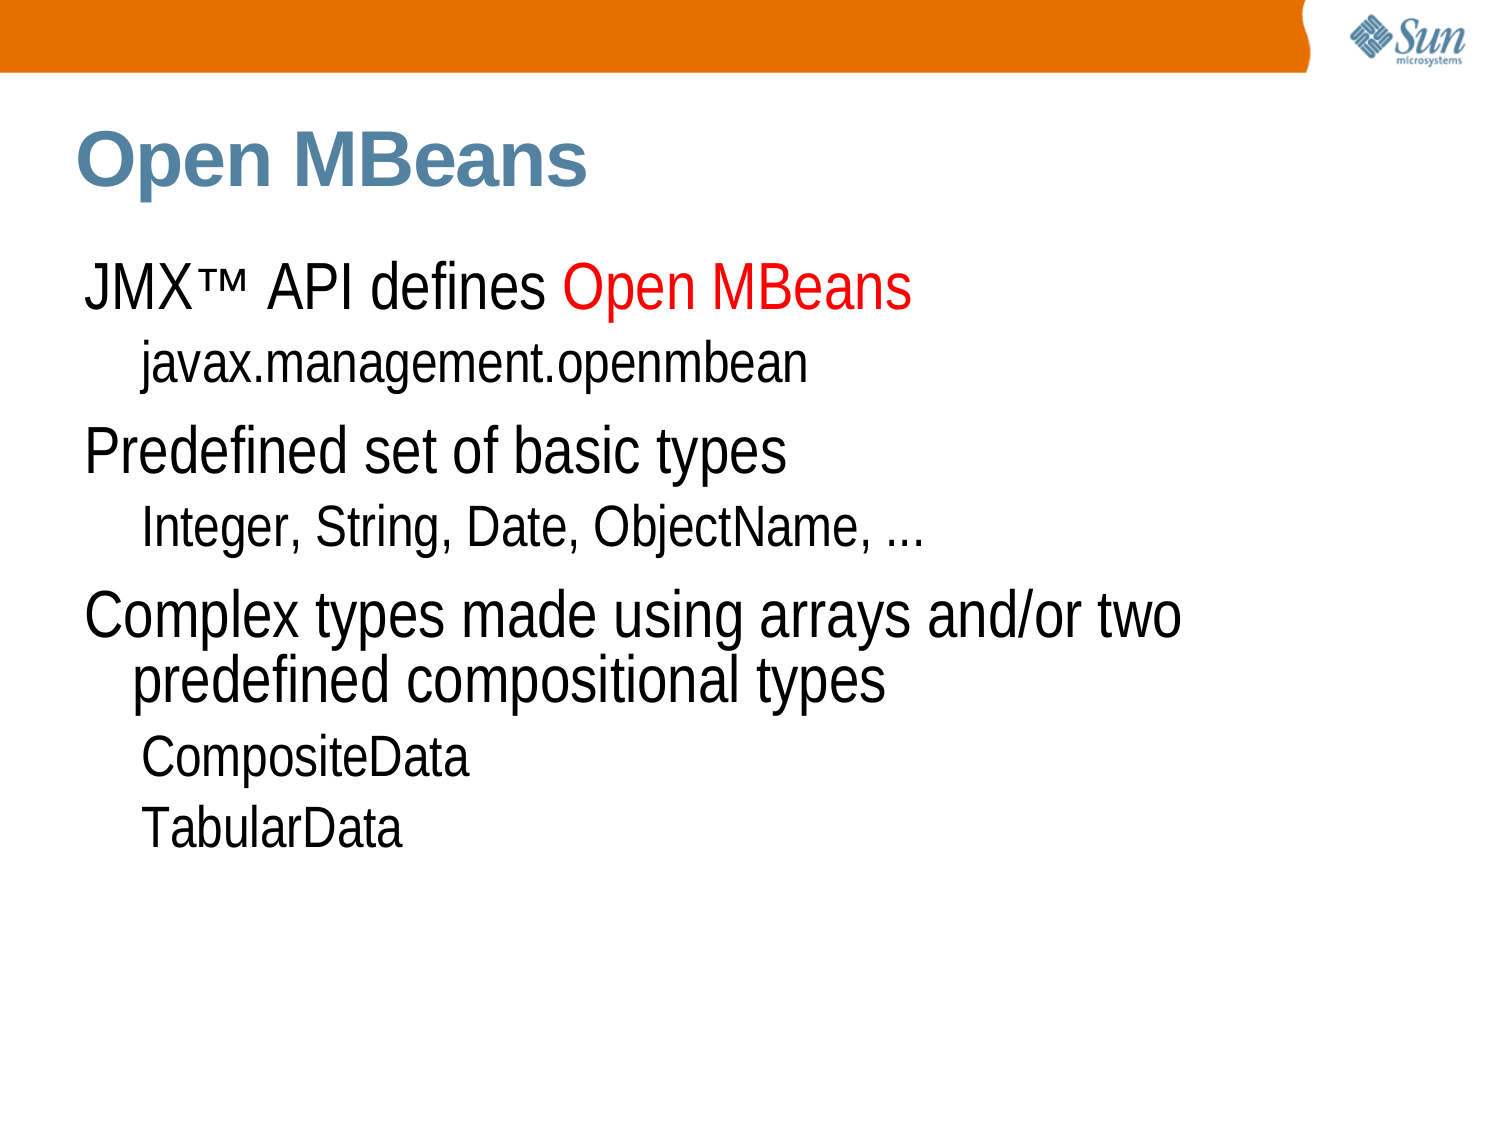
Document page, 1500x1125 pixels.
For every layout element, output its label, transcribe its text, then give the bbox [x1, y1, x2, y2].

title Open MBeans [75, 122, 1438, 228]
picture [0, 0, 1500, 75]
list JMX™ API defines Open MBeans javax.management.openmbean Predefined set of basic types Integer, String, Date, ObjectName, ... Complex types made using arrays and/or two predefined compositional types CompositeData TabularData [64, 257, 1402, 1017]
